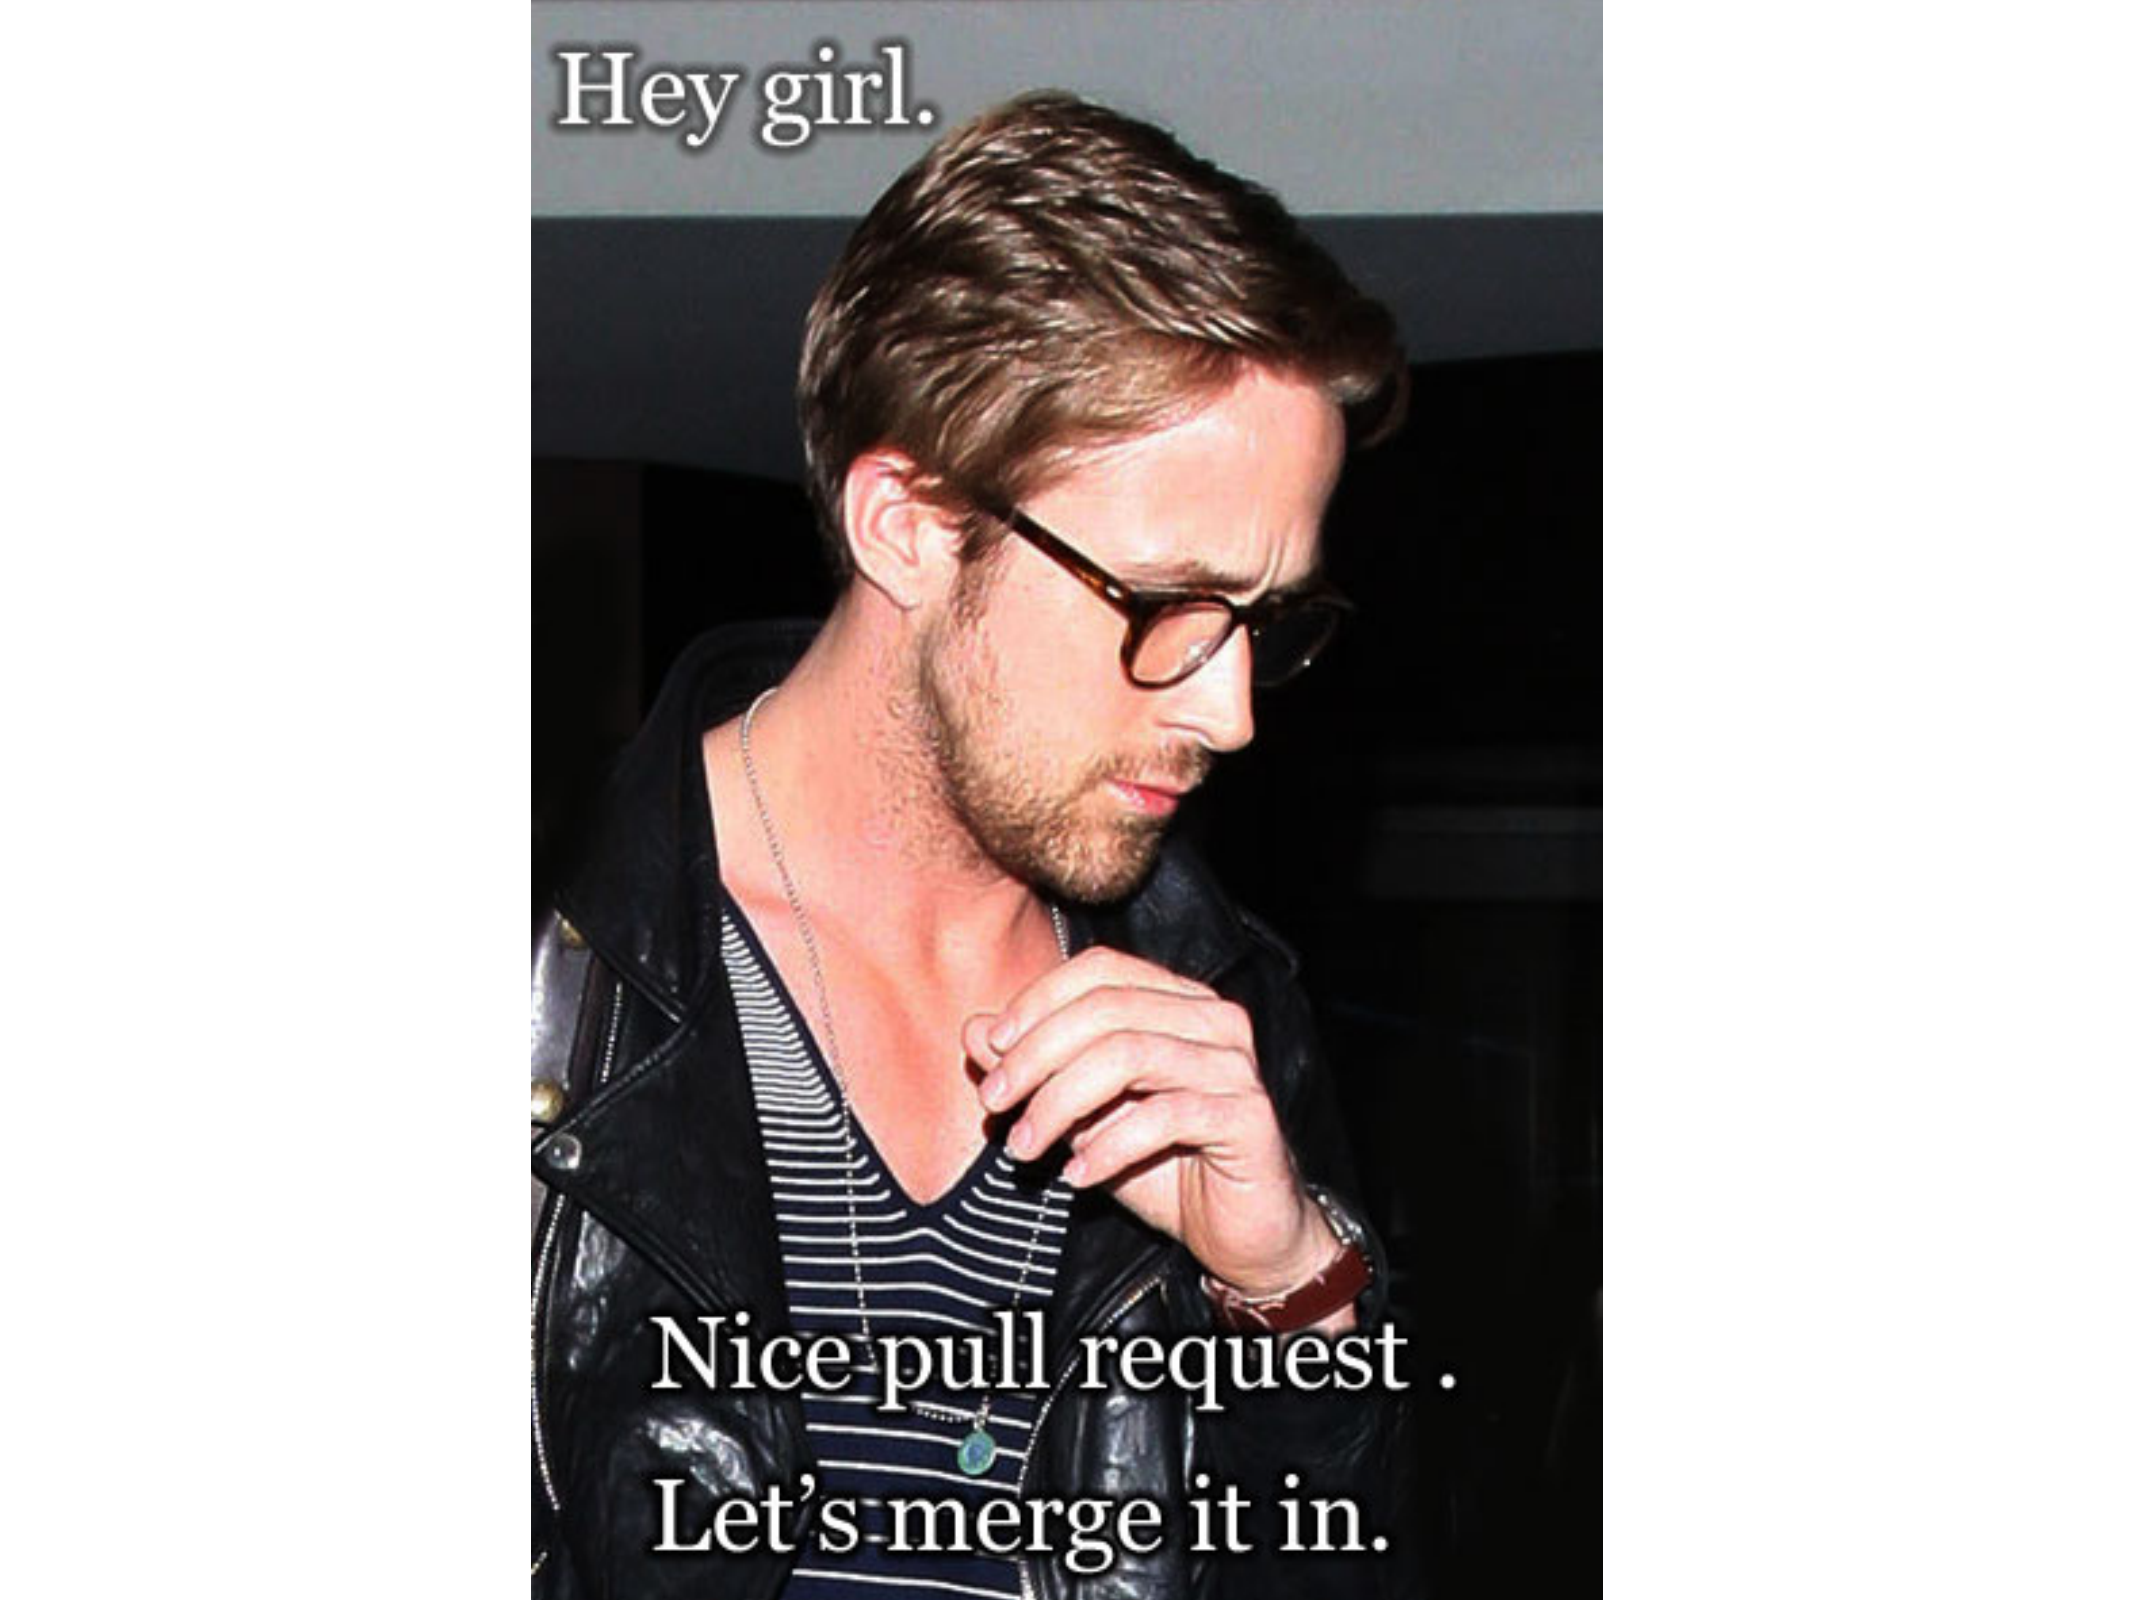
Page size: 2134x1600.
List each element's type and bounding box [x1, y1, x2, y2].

picture [531, 0, 1603, 1600]
